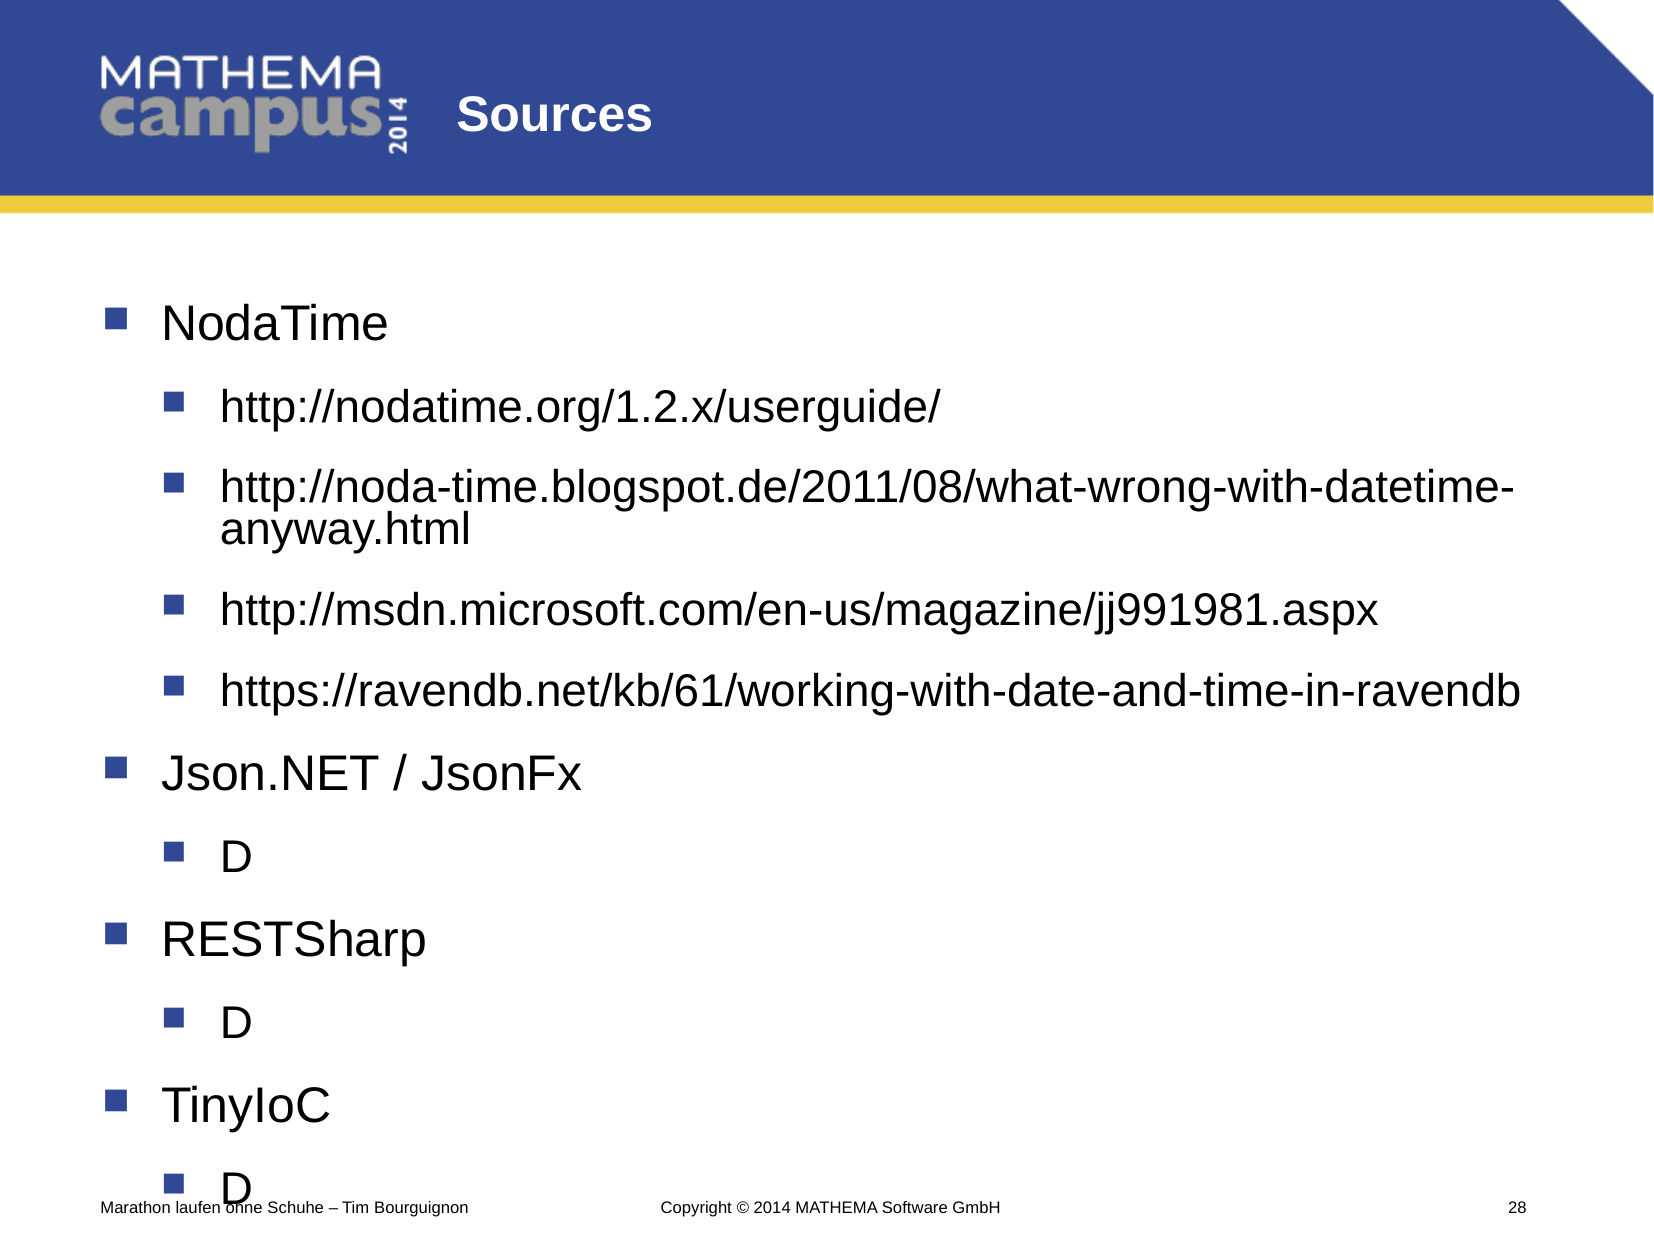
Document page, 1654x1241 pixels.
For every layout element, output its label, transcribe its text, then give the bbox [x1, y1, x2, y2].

picture [0, 0, 1654, 217]
list NodaTime http://nodatime.org/1.2.x/userguide/ http://noda-time.blogspot.de/2011/08/what-wrong-with-datetime-anyway.html http://msdn.microsoft.com/en-us/magazine/jj991981.aspx https://ravendb.net/kb/61/working-with-date-and-time-in-ravendb Json.NET / JsonFx D RESTSharp D TinyIoC D [101, 295, 1528, 1171]
title Sources [456, 68, 1528, 160]
